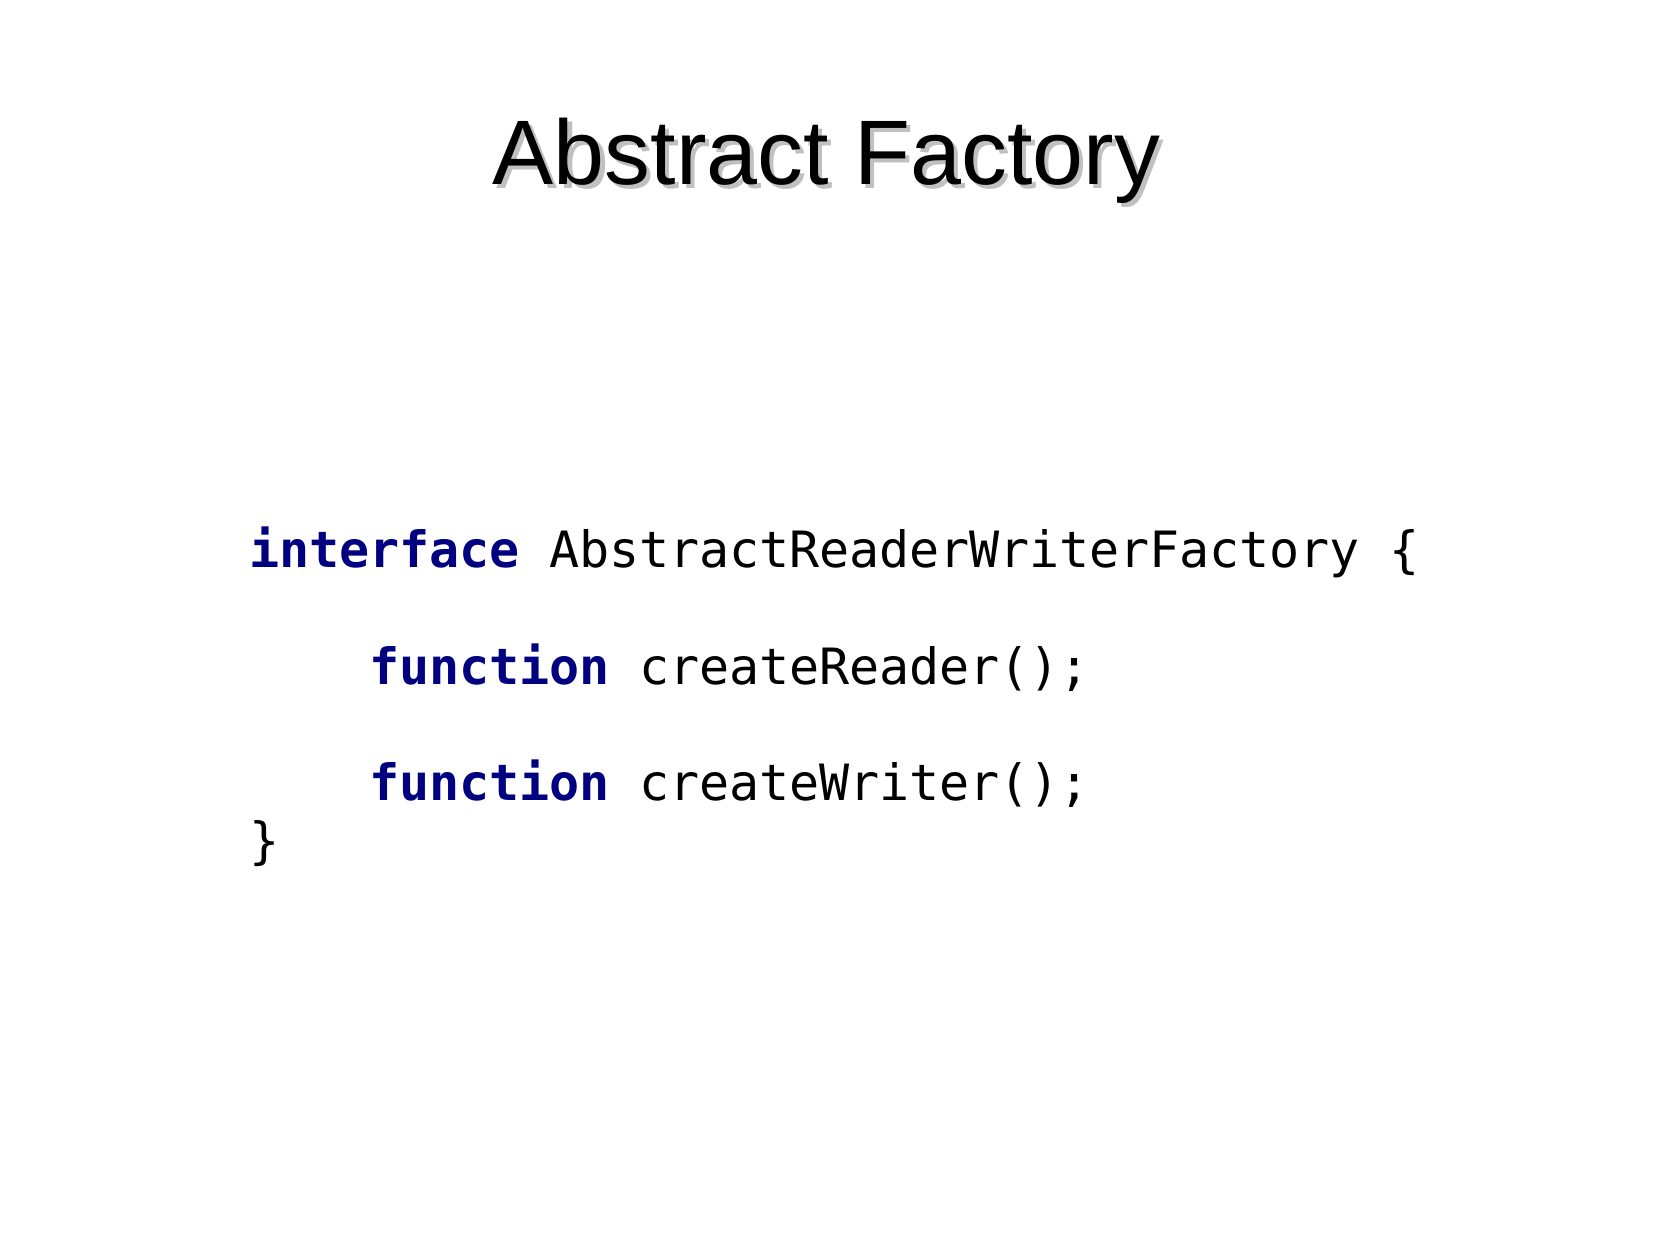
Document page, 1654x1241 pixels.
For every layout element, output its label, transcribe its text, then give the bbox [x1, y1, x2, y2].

title Abstract Factory [82, 49, 1571, 257]
text_box interface AbstractReaderWriterFactory { function createReader(); function createWriter(); } [234, 513, 1435, 879]
